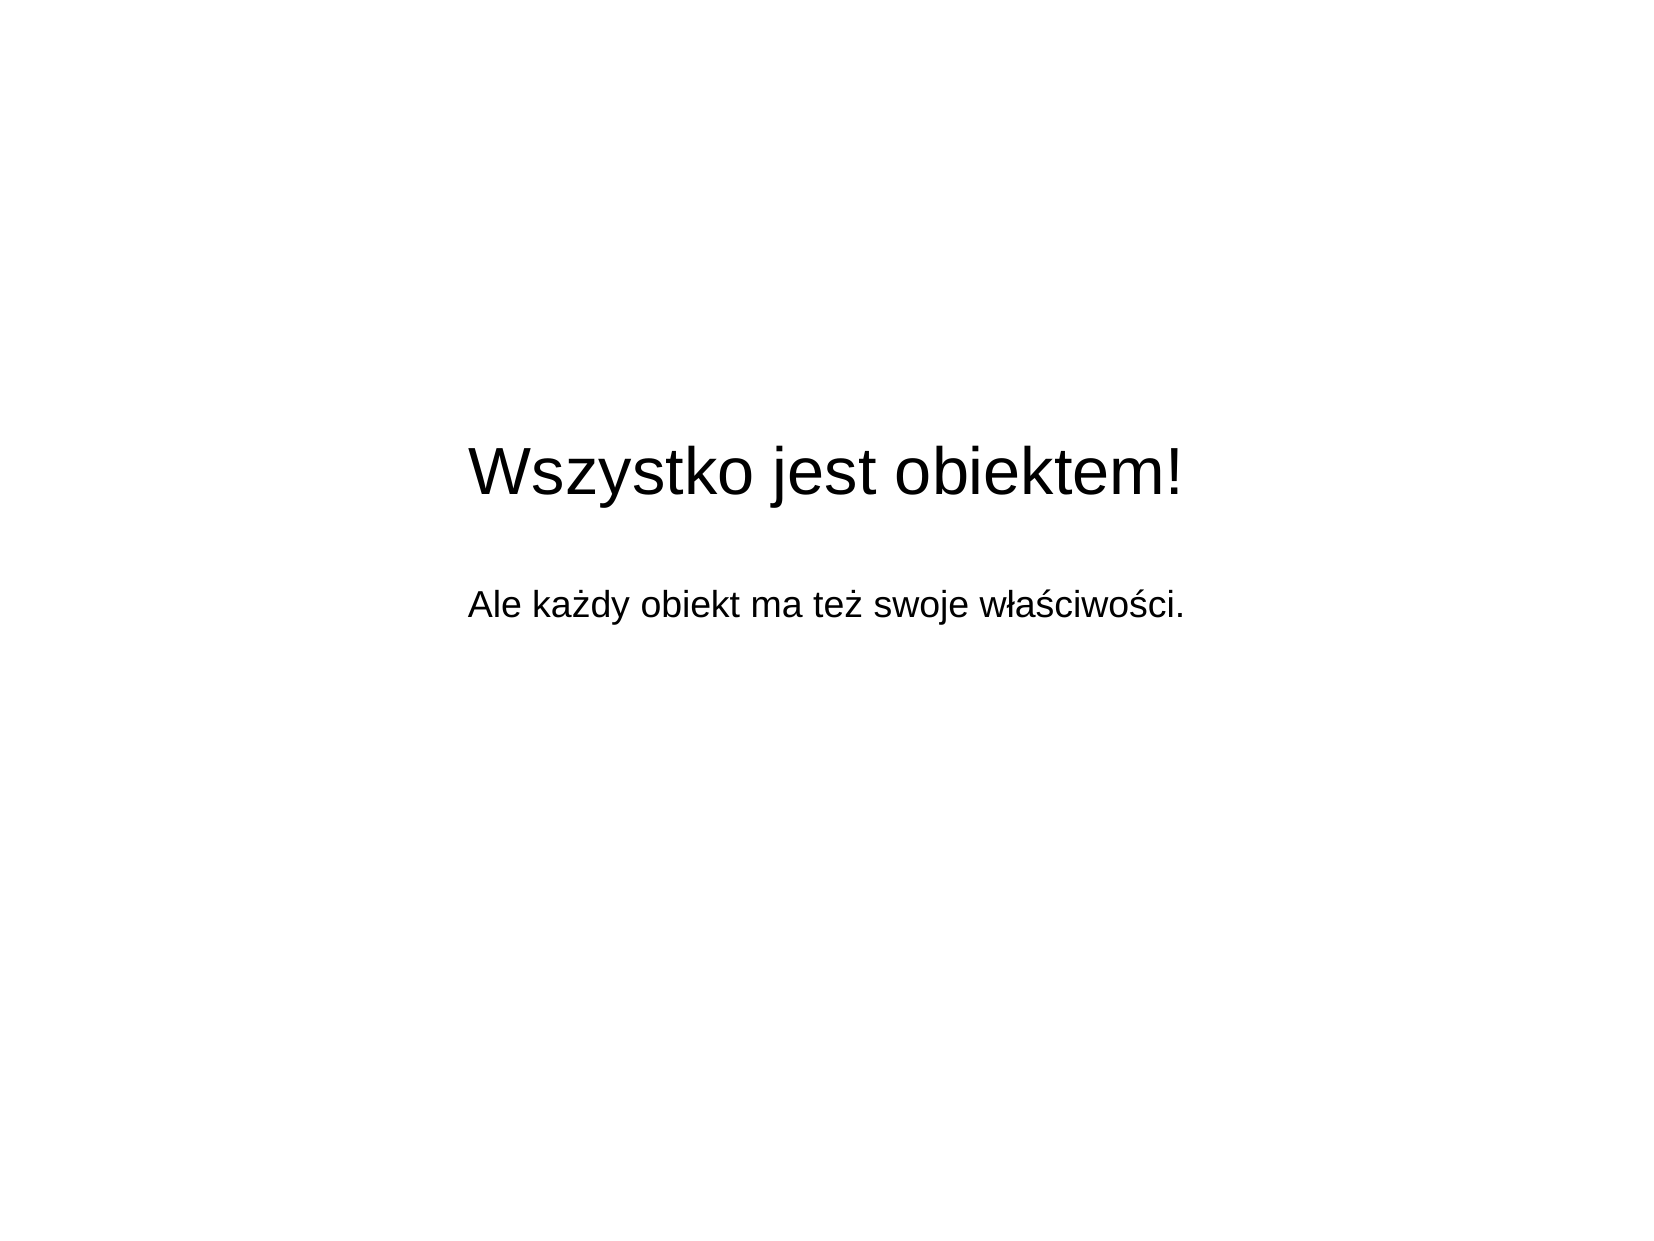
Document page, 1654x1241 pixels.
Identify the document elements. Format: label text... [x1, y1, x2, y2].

subtitle Wszystko jest obiektem! Ale każdy obiekt ma też swoje właściwości. [82, 49, 1571, 1010]
